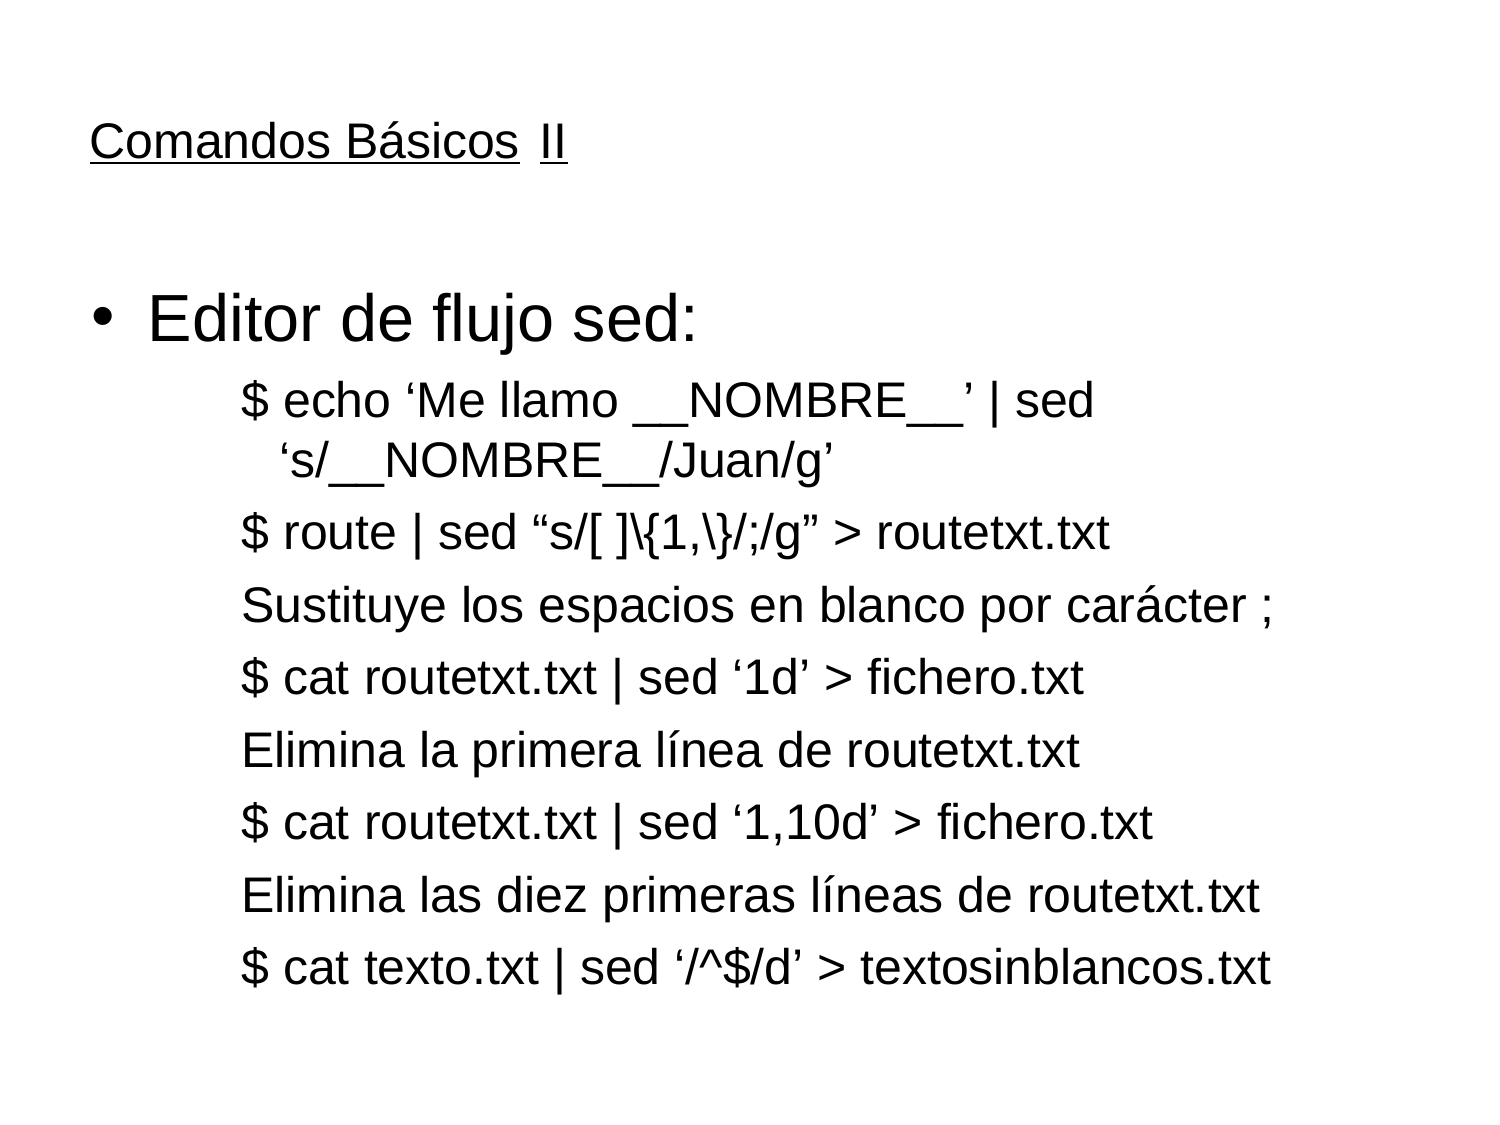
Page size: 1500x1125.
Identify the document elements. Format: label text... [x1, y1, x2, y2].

title Comandos Básicos II [75, 45, 1426, 233]
list Editor de flujo sed: $ echo ‘Me llamo __NOMBRE__’ | sed ‘s/__NOMBRE__/Juan/g’ $ route | sed “s/[ ]\{1,\}/;/g” > routetxt.txt Sustituye los espacios en blanco por carácter ; $ cat routetxt.txt | sed ‘1d’ > fichero.txt Elimina la primera línea de routetxt.txt $ cat routetxt.txt | sed ‘1,10d’ > fichero.txt Elimina las diez primeras líneas de routetxt.txt $ cat texto.txt | sed ‘/^$/d’ > textosinblancos.txt [76, 267, 1427, 1010]
